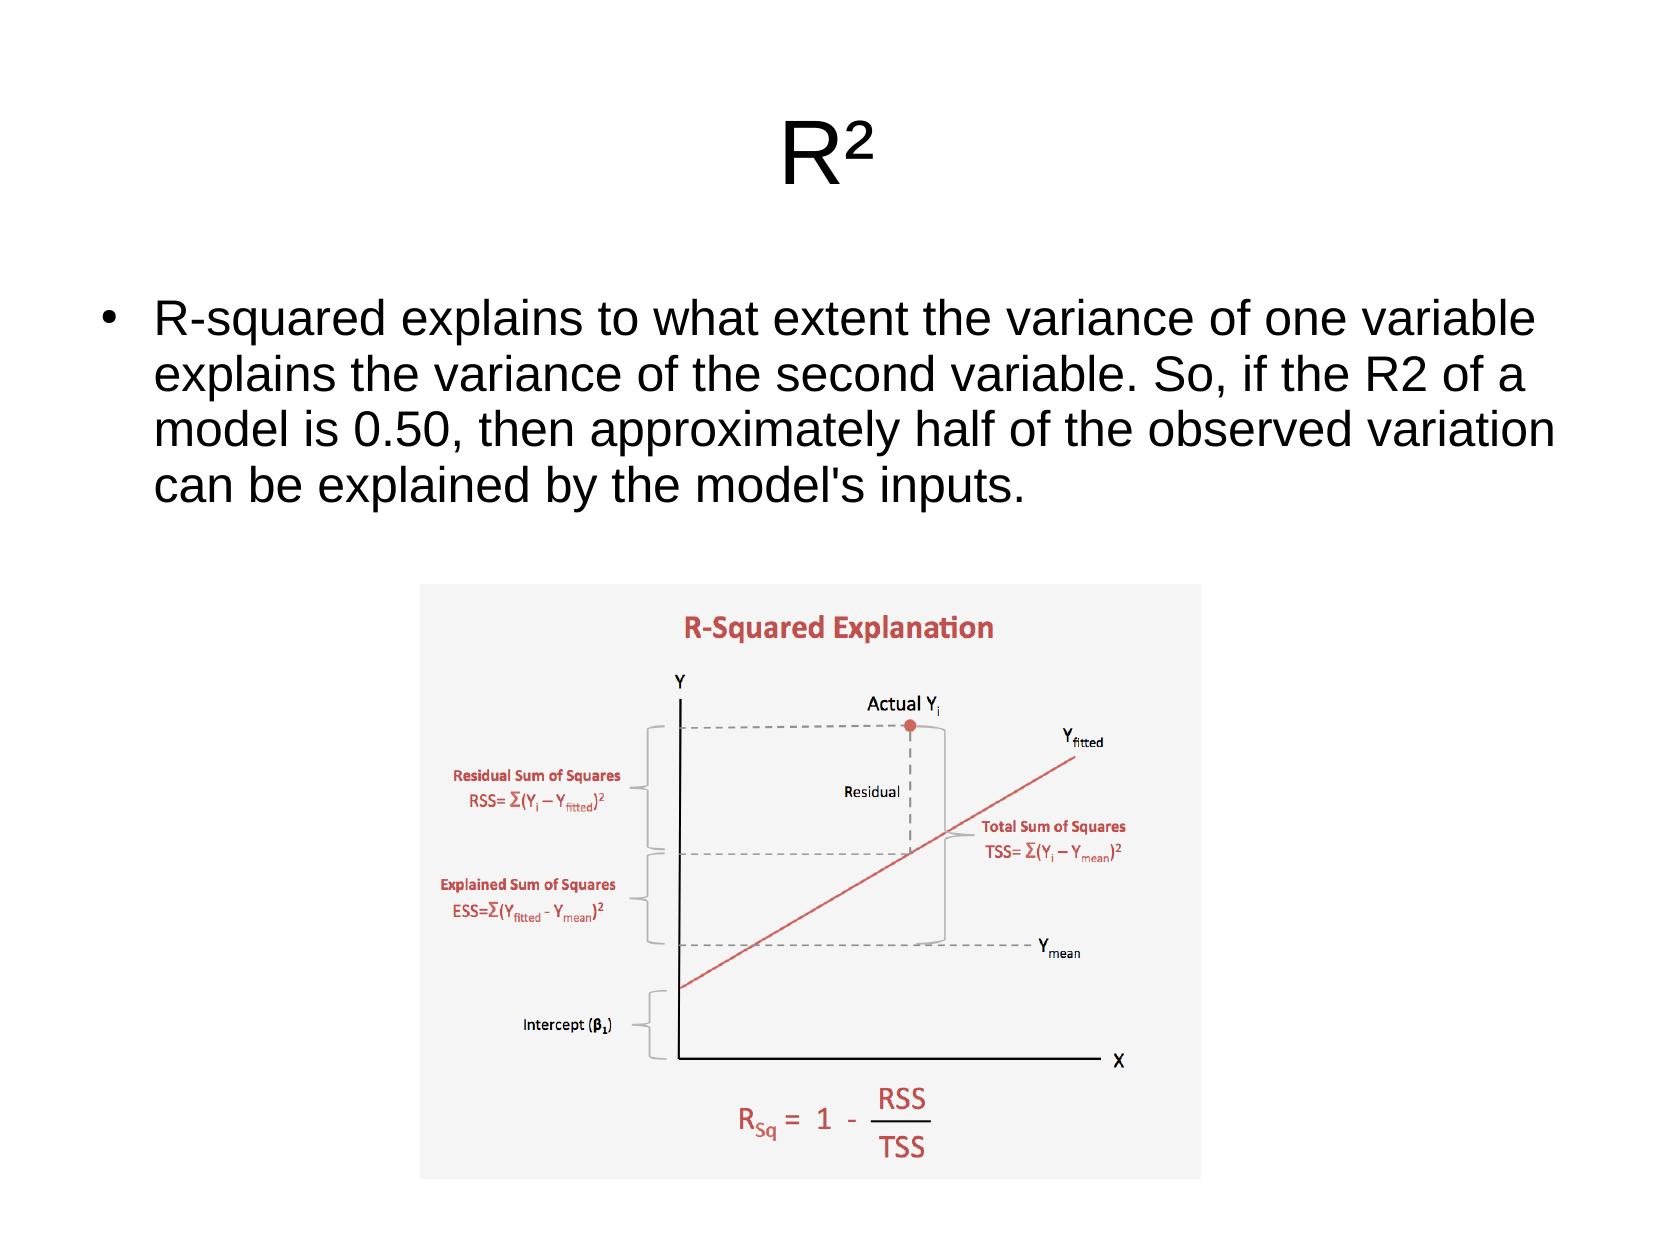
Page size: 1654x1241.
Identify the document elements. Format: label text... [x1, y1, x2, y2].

title R² [82, 49, 1571, 257]
picture [420, 584, 1201, 1179]
list R-squared explains to what extent the variance of one variable explains the variance of the second variable. So, if the R2 of a model is 0.50, then approximately half of the observed variation can be explained by the model's inputs. [82, 290, 1571, 1010]
